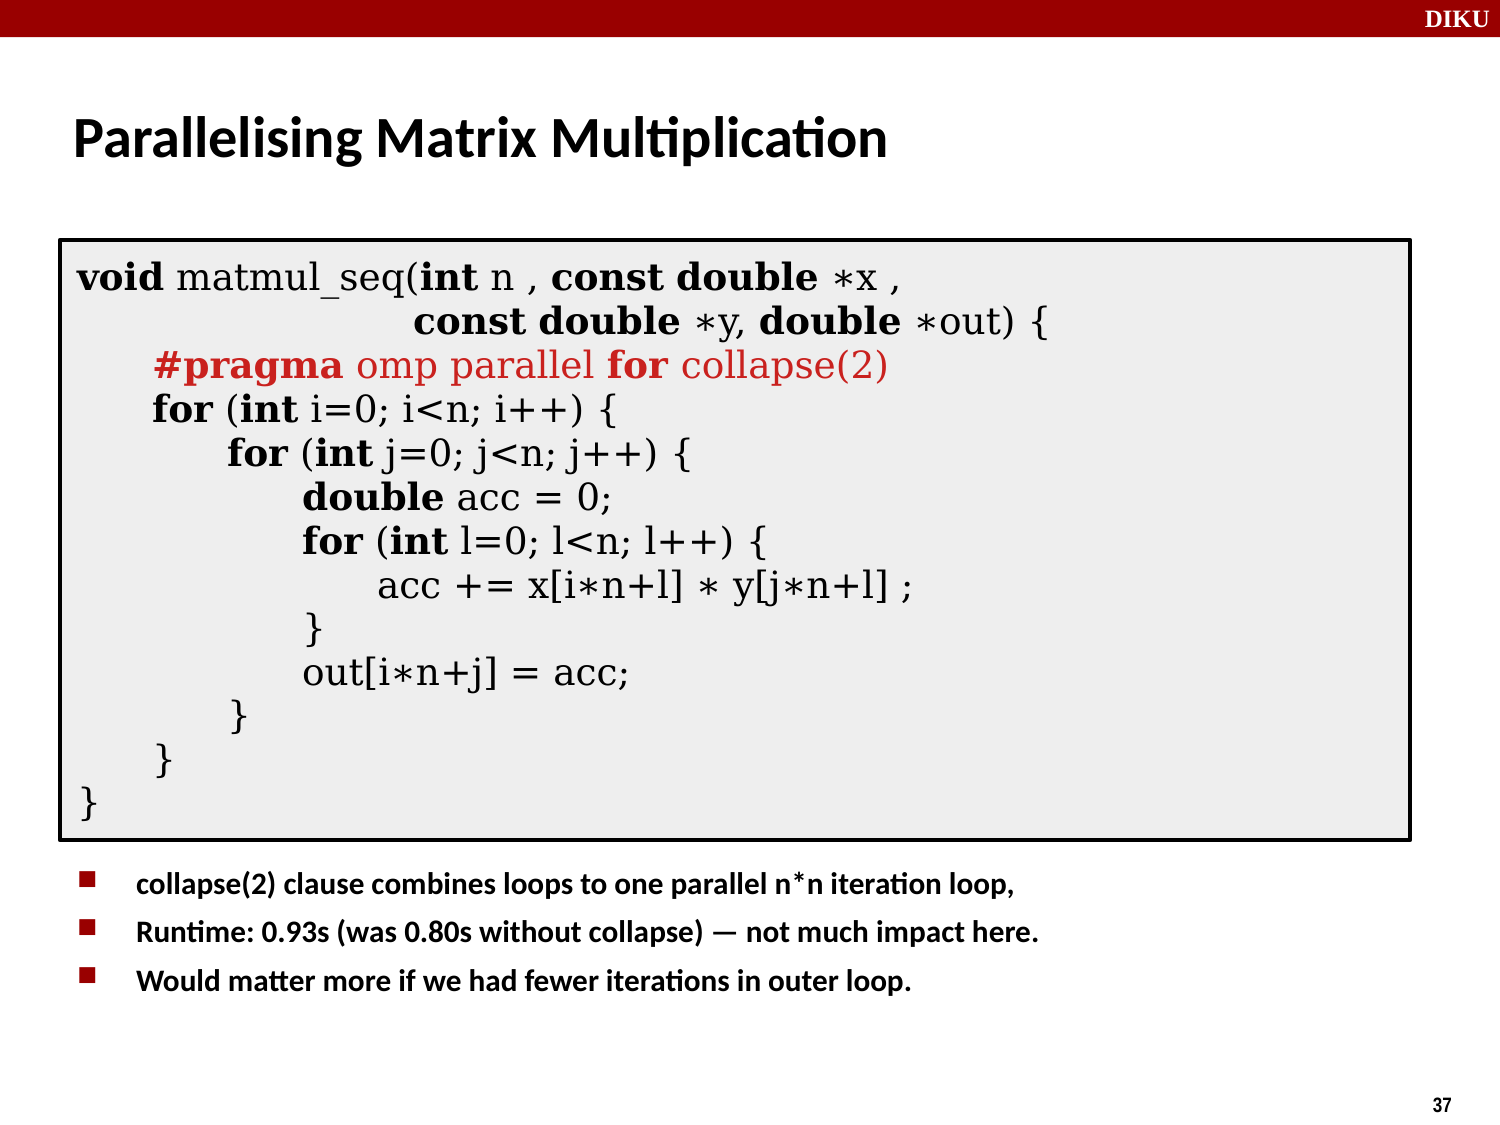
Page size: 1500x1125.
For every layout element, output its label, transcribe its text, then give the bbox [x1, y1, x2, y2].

text_box collapse(2) clause combines loops to one parallel n*n iteration loop, Runtime: 0.93s (was 0.80s without collapse) — not much impact here. Would matter more if we had fewer iterations in outer loop. [65, 855, 1361, 1051]
text_box void matmul_seq(int n , const double ∗x , const double ∗y, double ∗out) { #pragma omp parallel for collapse(2) for (int i=0; i<n; i++) { for (int j=0; j<n; j++) { double acc = 0; for (int l=0; l<n; l++) { acc += x[i∗n+l] ∗ y[j∗n+l] ; } out[i∗n+j] = acc; } } } [60, 239, 1411, 841]
text_box Parallelising Matrix Multiplication [58, 71, 1304, 197]
